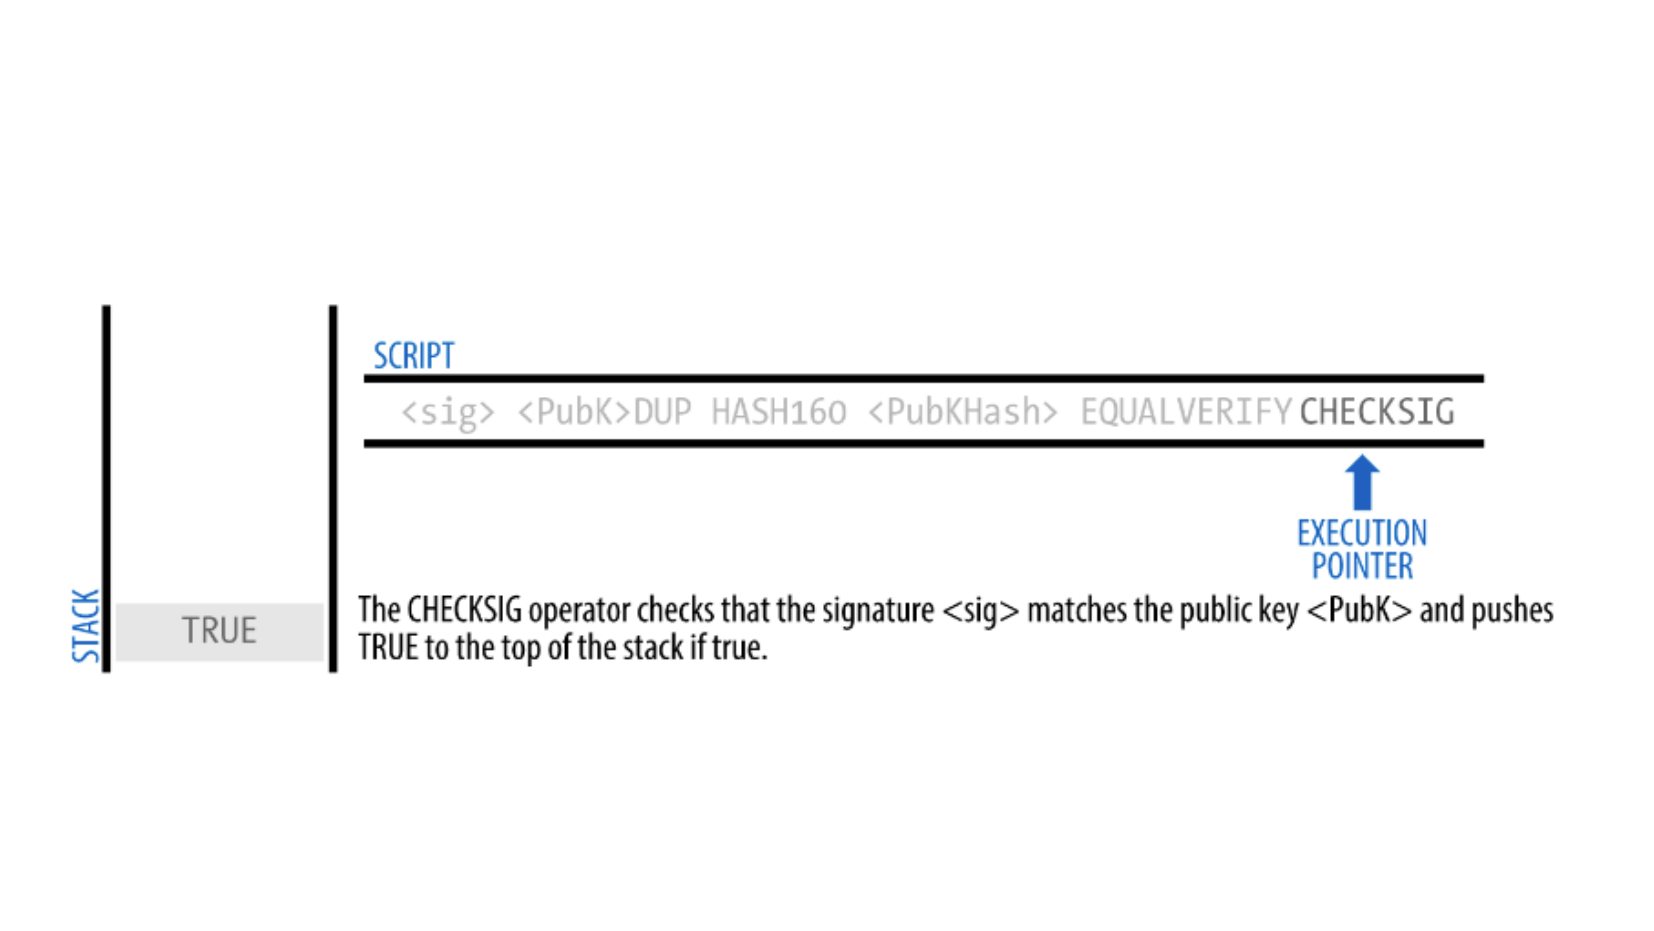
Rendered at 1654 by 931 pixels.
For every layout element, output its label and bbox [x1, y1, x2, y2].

picture [58, 296, 1559, 676]
